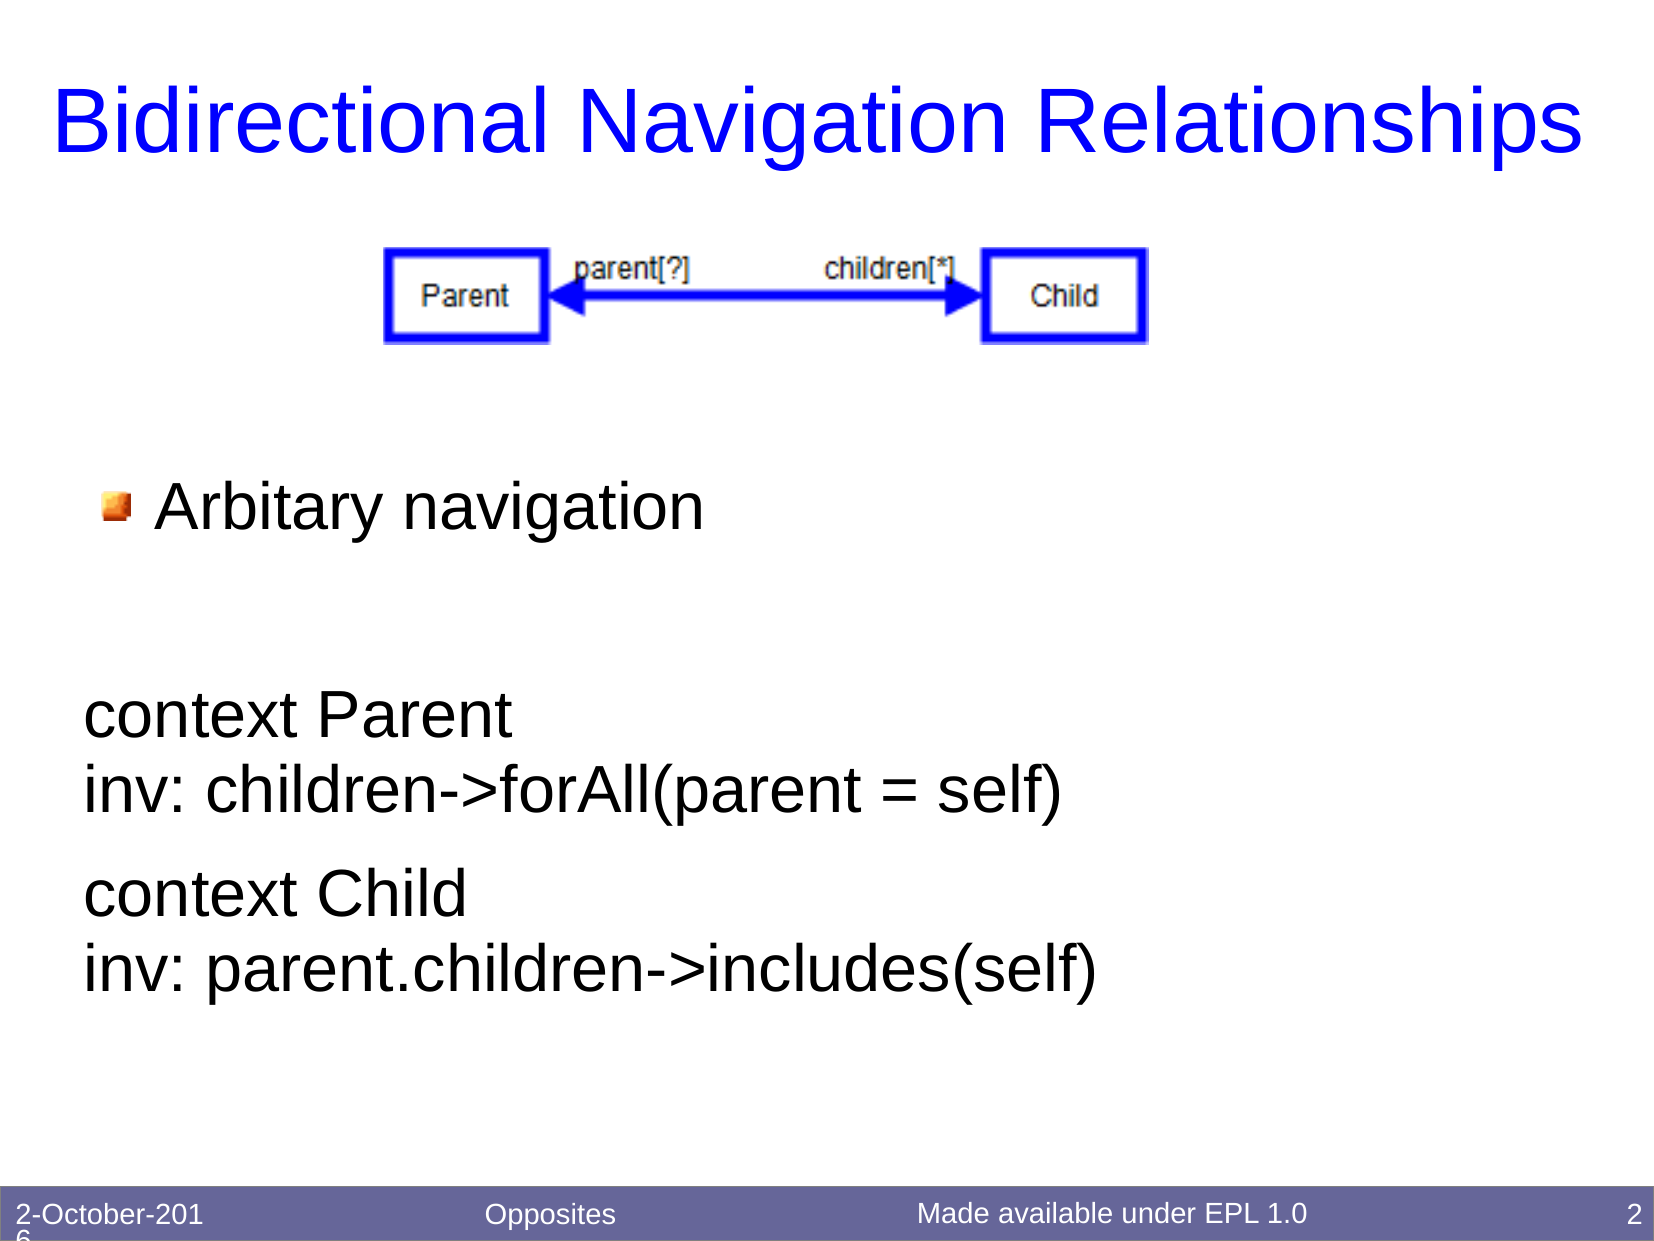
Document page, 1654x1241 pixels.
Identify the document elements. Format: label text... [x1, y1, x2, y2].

title Bidirectional Navigation Relationships [0, 17, 1639, 223]
list Arbitary navigation context Parent inv: children->forAll(parent = self) context Child inv: parent.children->includes(self) [83, 468, 1641, 1146]
picture [383, 247, 1149, 345]
